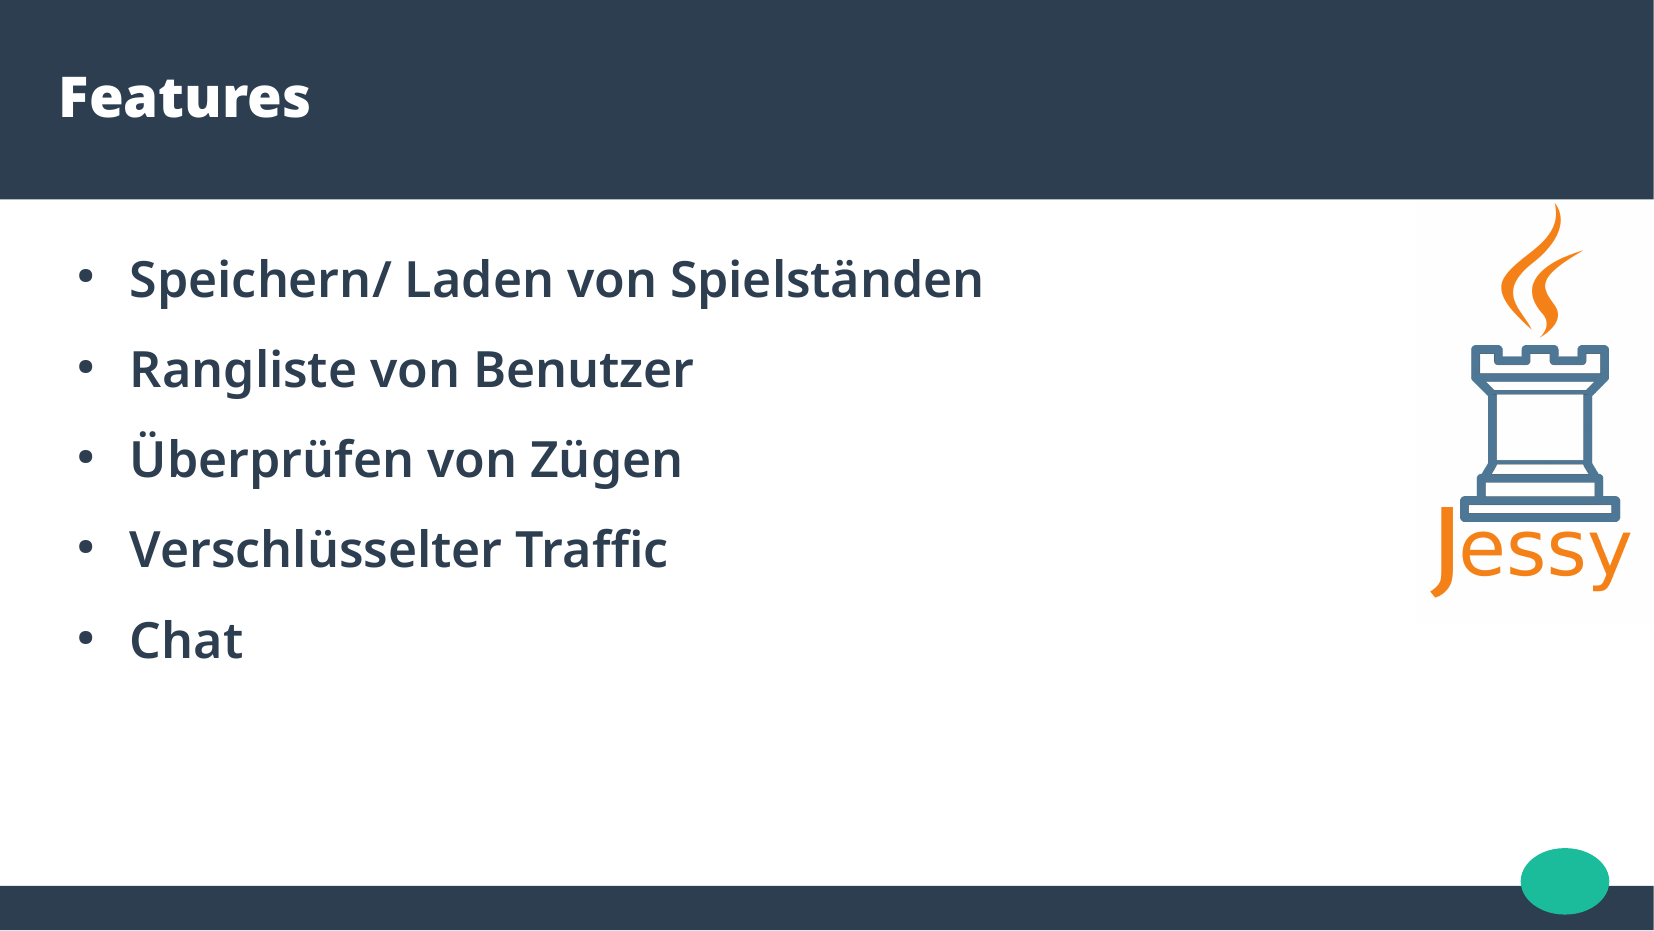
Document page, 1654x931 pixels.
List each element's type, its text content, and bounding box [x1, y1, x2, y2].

picture [1415, 200, 1654, 625]
title Features [59, 37, 1595, 155]
list Speichern/ Laden von Spielständen Rangliste von Benutzer Überprüfen von Zügen Verschlüsselter Traffic Chat [59, 243, 1595, 864]
